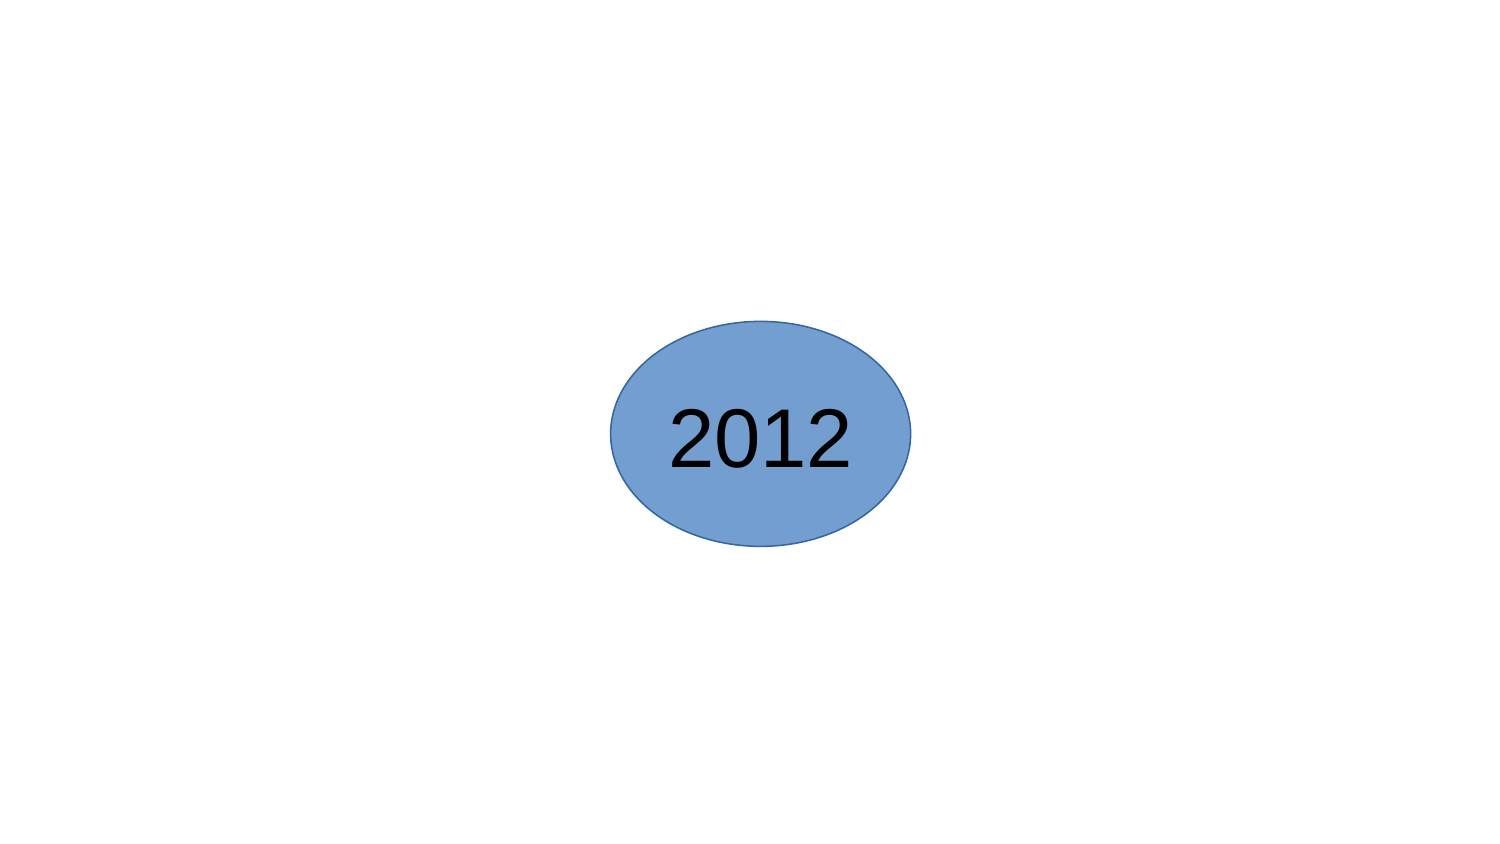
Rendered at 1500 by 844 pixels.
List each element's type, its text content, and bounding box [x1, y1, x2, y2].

text_box 2012 [610, 321, 911, 547]
